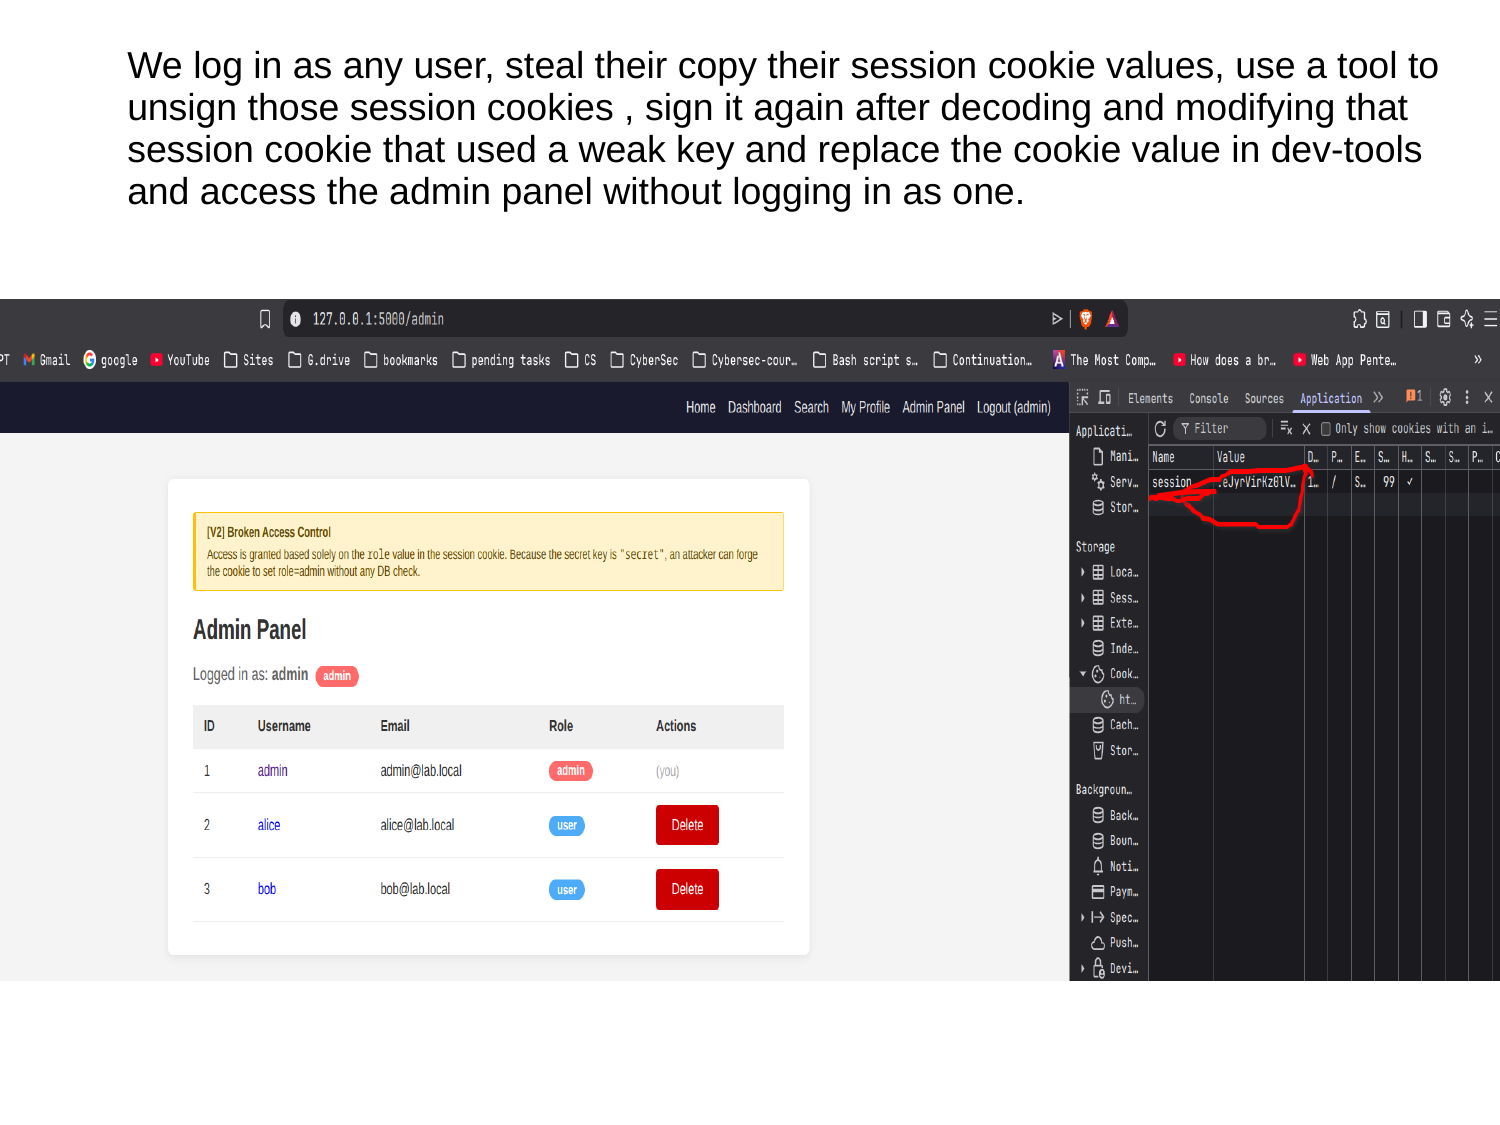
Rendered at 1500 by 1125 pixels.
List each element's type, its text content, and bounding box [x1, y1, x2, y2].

picture [0, 299, 1500, 981]
text_box We log in as any user, steal their copy their session cookie values, use a tool to unsign those session cookies , sign it again after decoding and modifying that session cookie that used a weak key and replace the cookie value in dev-tools and access the admin panel without logging in as one. [112, 37, 1463, 413]
